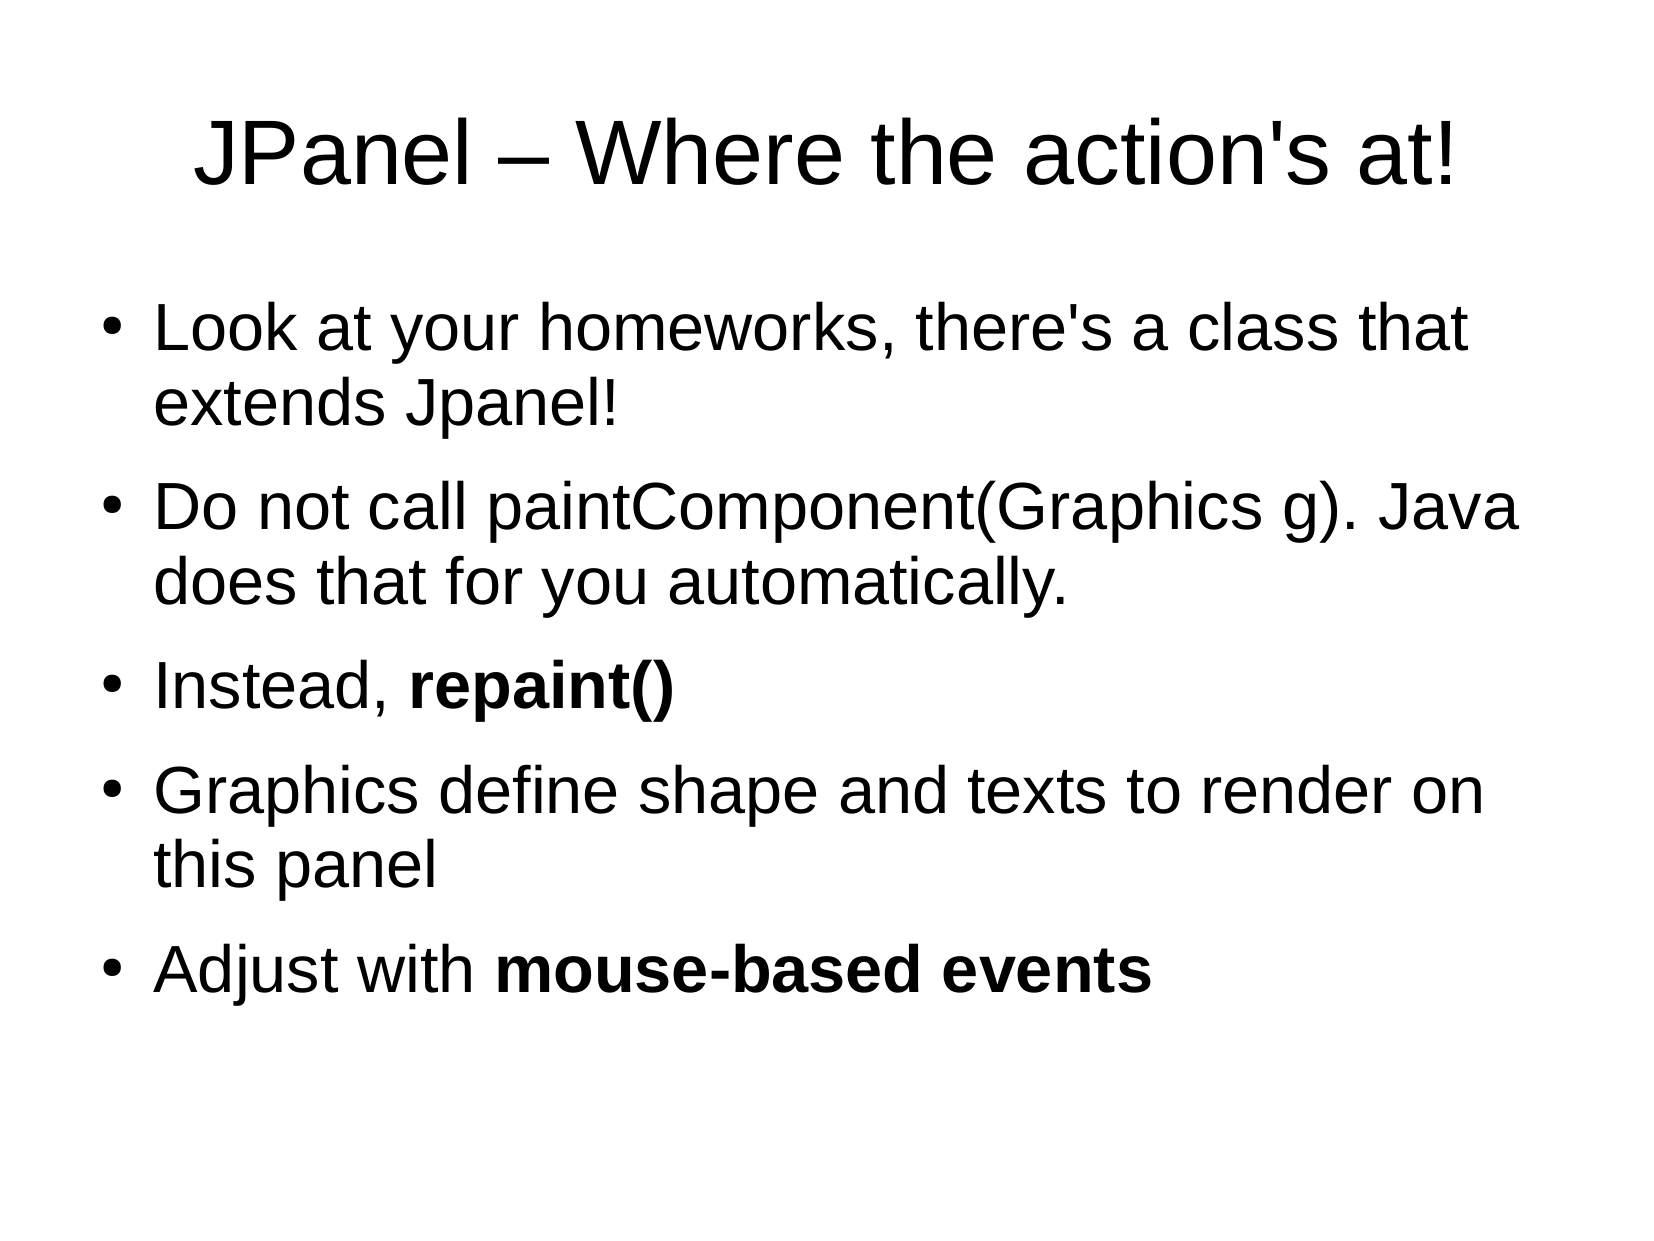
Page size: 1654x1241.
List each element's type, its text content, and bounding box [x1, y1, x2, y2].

list Look at your homeworks, there's a class that extends Jpanel! Do not call paintComponent(Graphics g). Java does that for you automatically. Instead, repaint() Graphics define shape and texts to render on this panel Adjust with mouse-based events [82, 290, 1571, 1010]
title JPanel – Where the action's at! [82, 49, 1571, 257]
